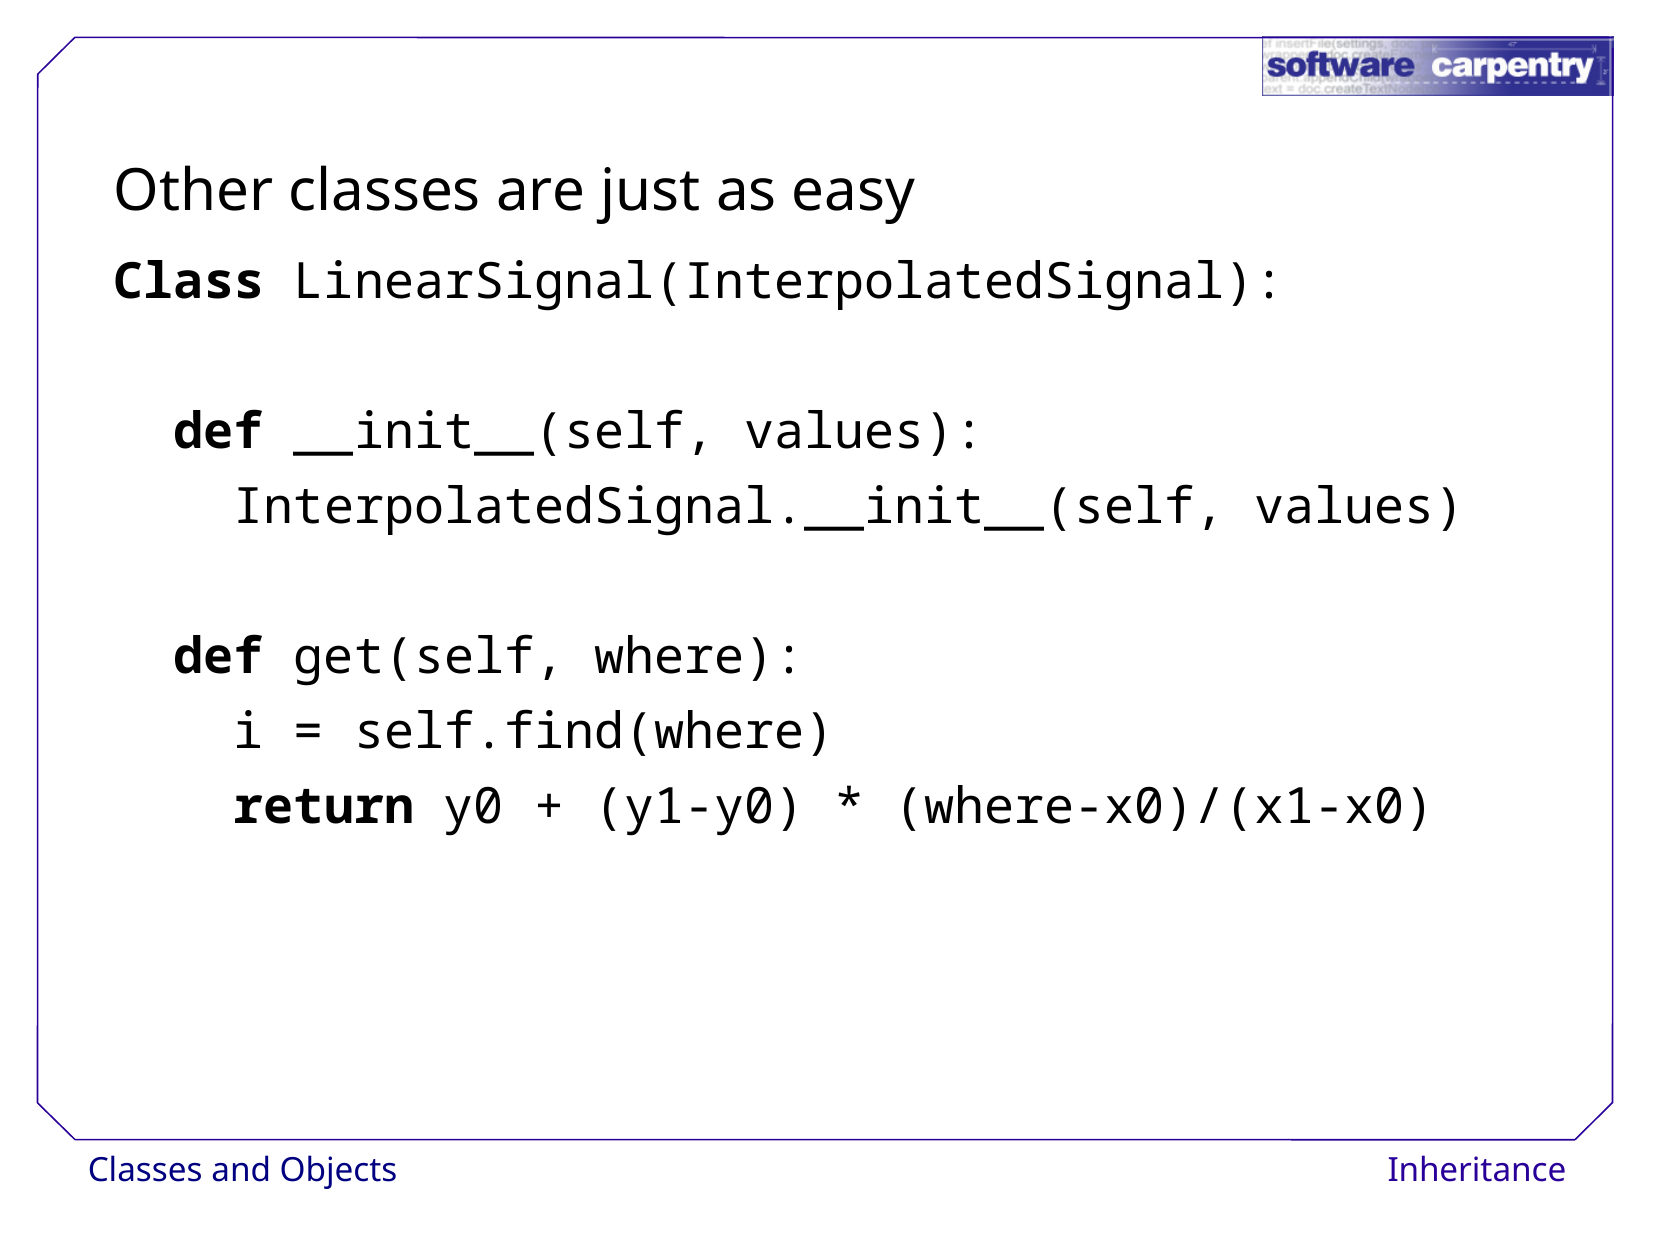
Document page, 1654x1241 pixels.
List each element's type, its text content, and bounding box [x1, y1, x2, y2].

text_box Other classes are just as easy [99, 109, 1517, 225]
picture [1262, 36, 1614, 96]
text_box Class LinearSignal(InterpolatedSignal): def __init__(self, values): InterpolatedSignal.__init__(self, values) def get(self, where): i = self.find(where) return y0 + (y1-y0) * (where-x0)/(x1-x0) [99, 225, 1517, 842]
